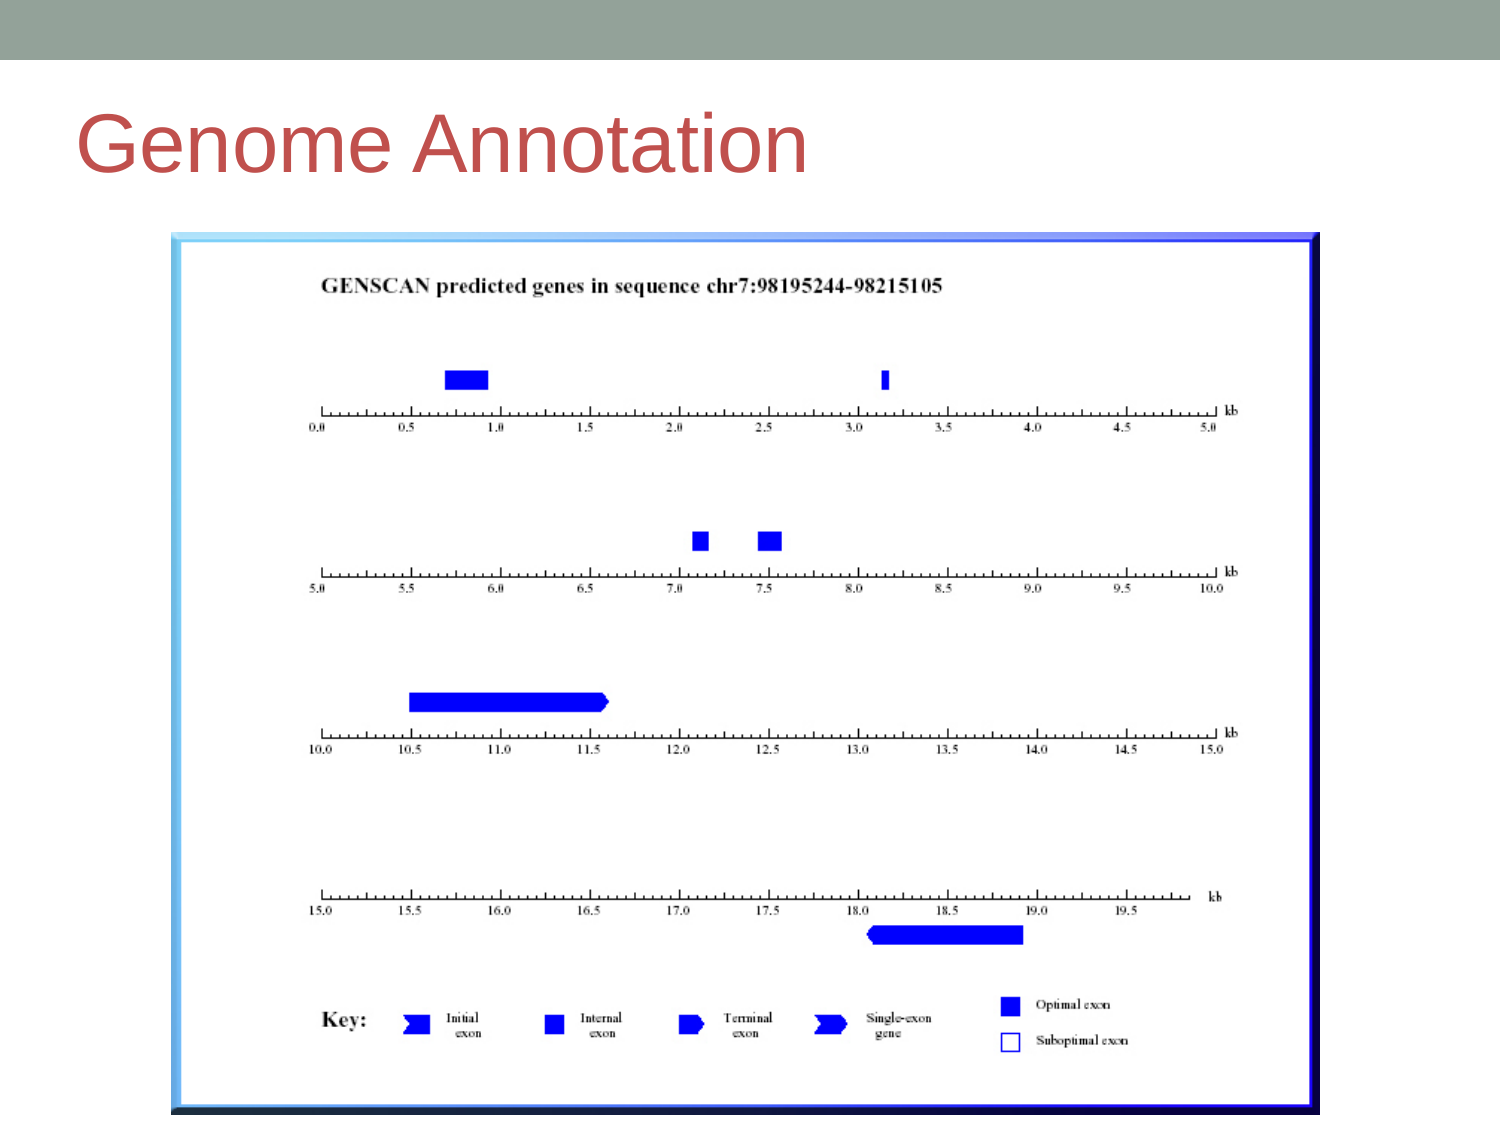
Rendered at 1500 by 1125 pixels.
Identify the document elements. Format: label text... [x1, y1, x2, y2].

title Genome Annotation [75, 44, 1425, 233]
picture [171, 232, 1320, 1115]
